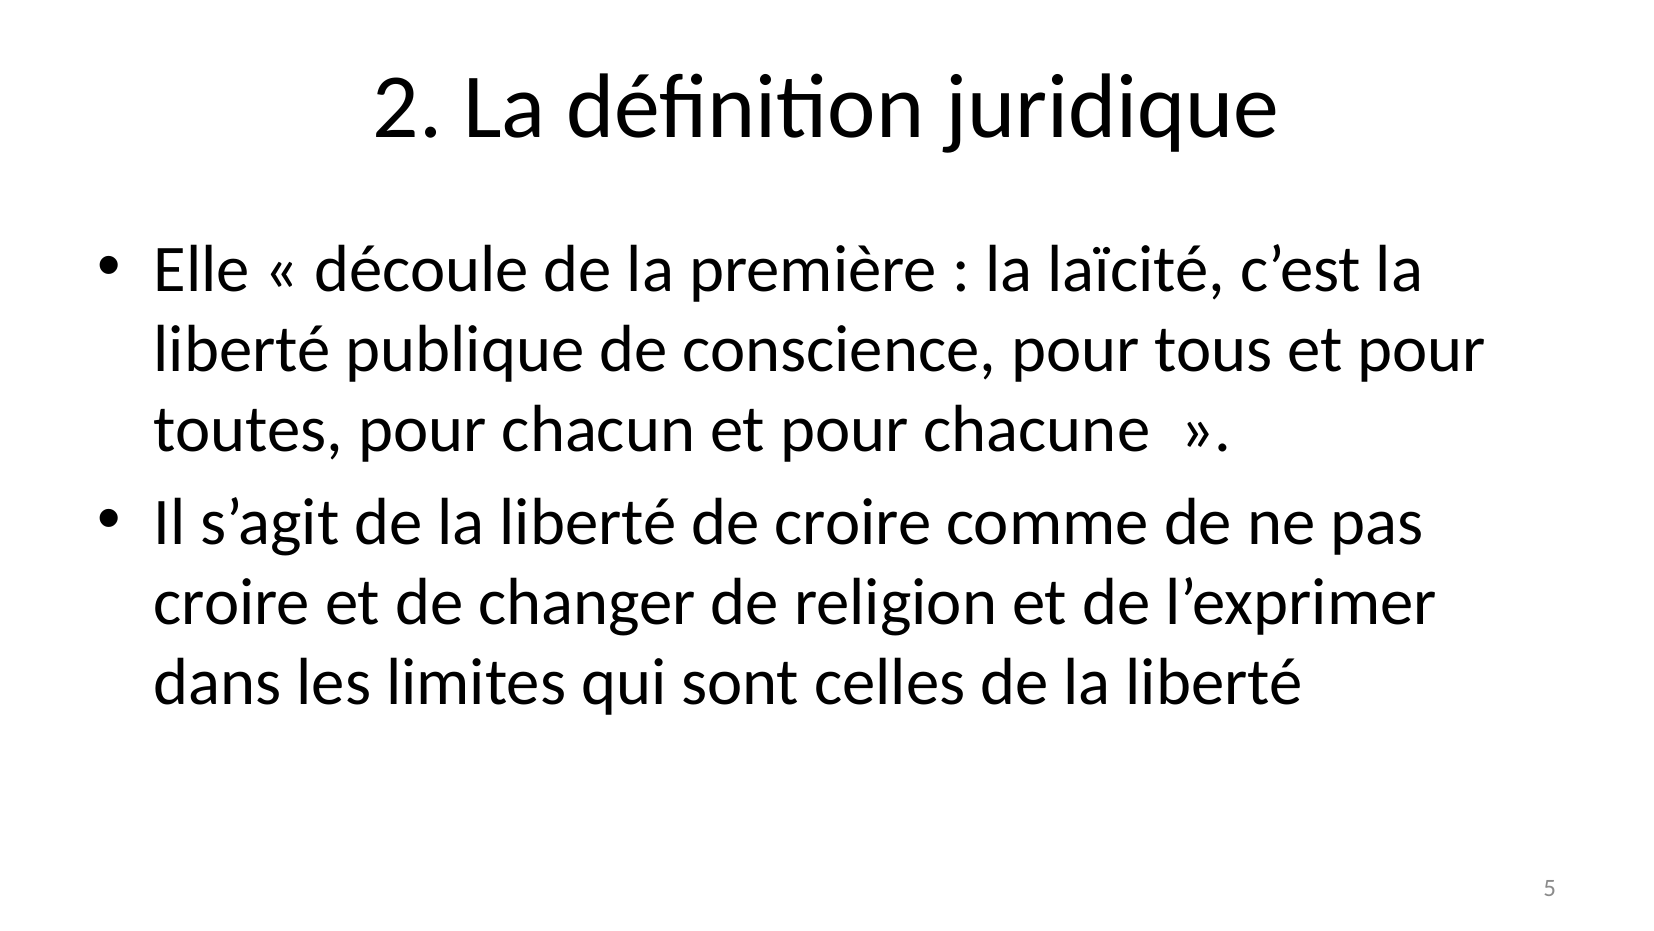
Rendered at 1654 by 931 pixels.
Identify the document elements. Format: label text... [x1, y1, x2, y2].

text_box 2. La définition juridique [82, 37, 1571, 193]
text_box Elle « découle de la première : la laïcité, c’est la liberté publique de conscience, pour tous et pour toutes, pour chacun et pour chacune ». Il s’agit de la liberté de croire comme de ne pas croire et de changer de religion et de l’exprimer dans les limites qui sont celles de la liberté [82, 216, 1571, 831]
text_box <numéro> [1185, 862, 1571, 912]
